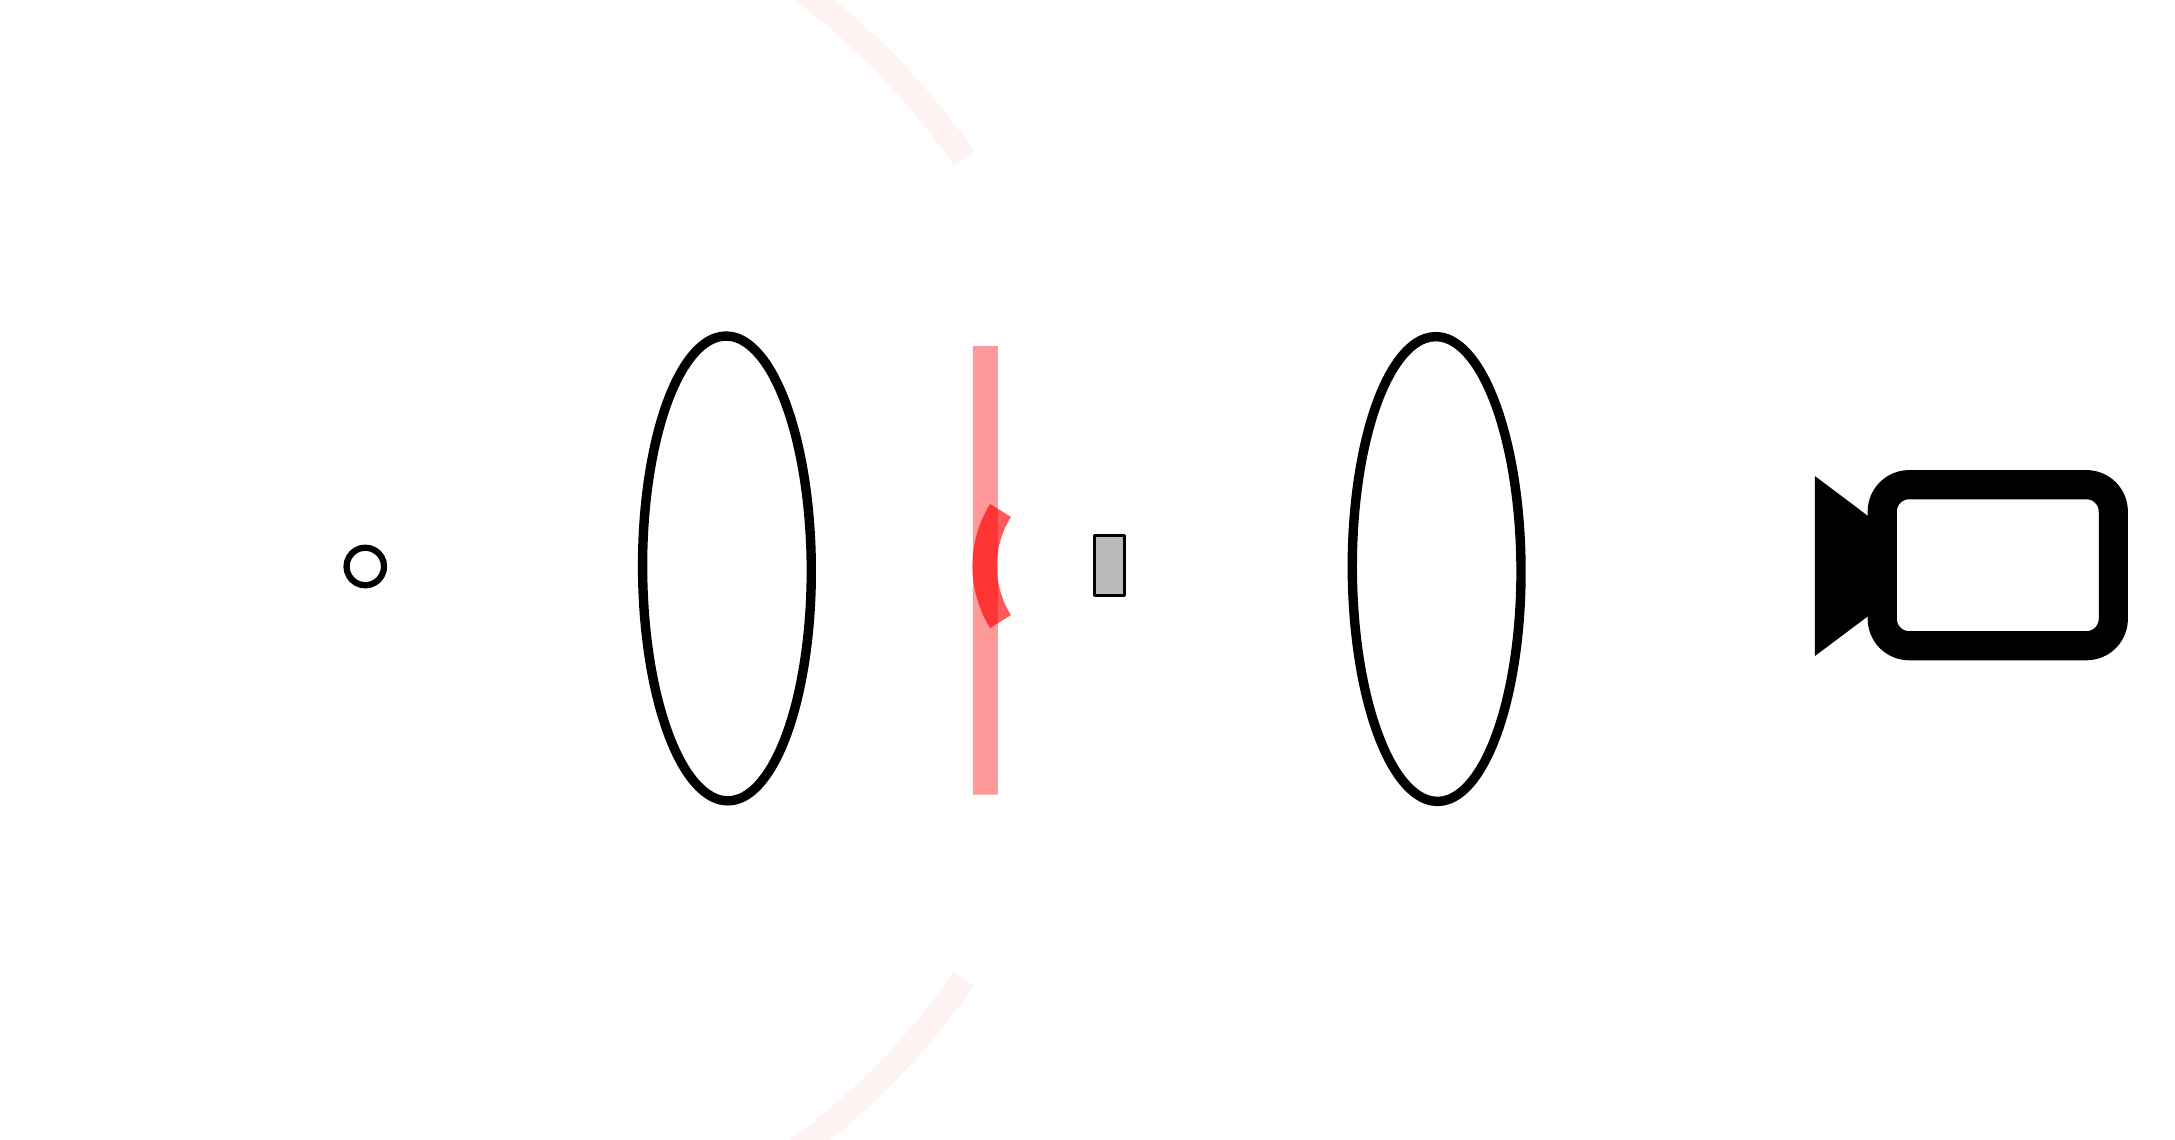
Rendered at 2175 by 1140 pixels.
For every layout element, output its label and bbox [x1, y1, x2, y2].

text_box [1882, 484, 2114, 646]
text_box [642, 0, 1747, 1140]
text_box [1814, 476, 1875, 657]
